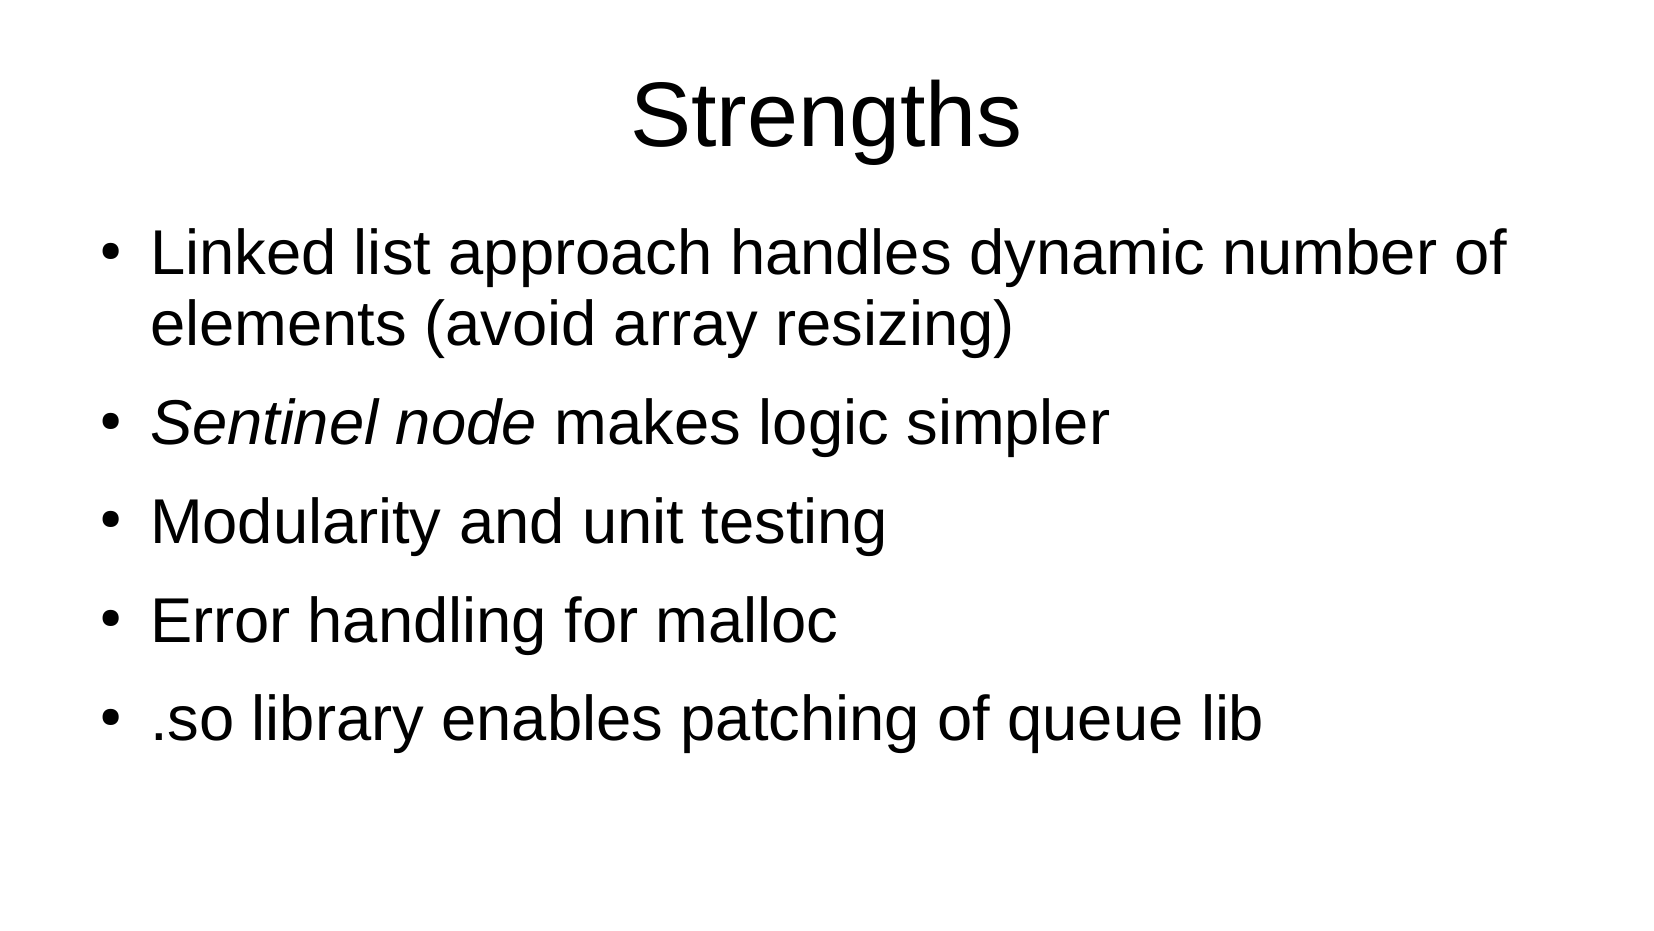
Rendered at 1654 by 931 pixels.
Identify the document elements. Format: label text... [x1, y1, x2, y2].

list Linked list approach handles dynamic number of elements (avoid array resizing) Sentinel node makes logic simpler Modularity and unit testing Error handling for malloc .so library enables patching of queue lib [82, 217, 1571, 758]
title Strengths [82, 37, 1571, 193]
